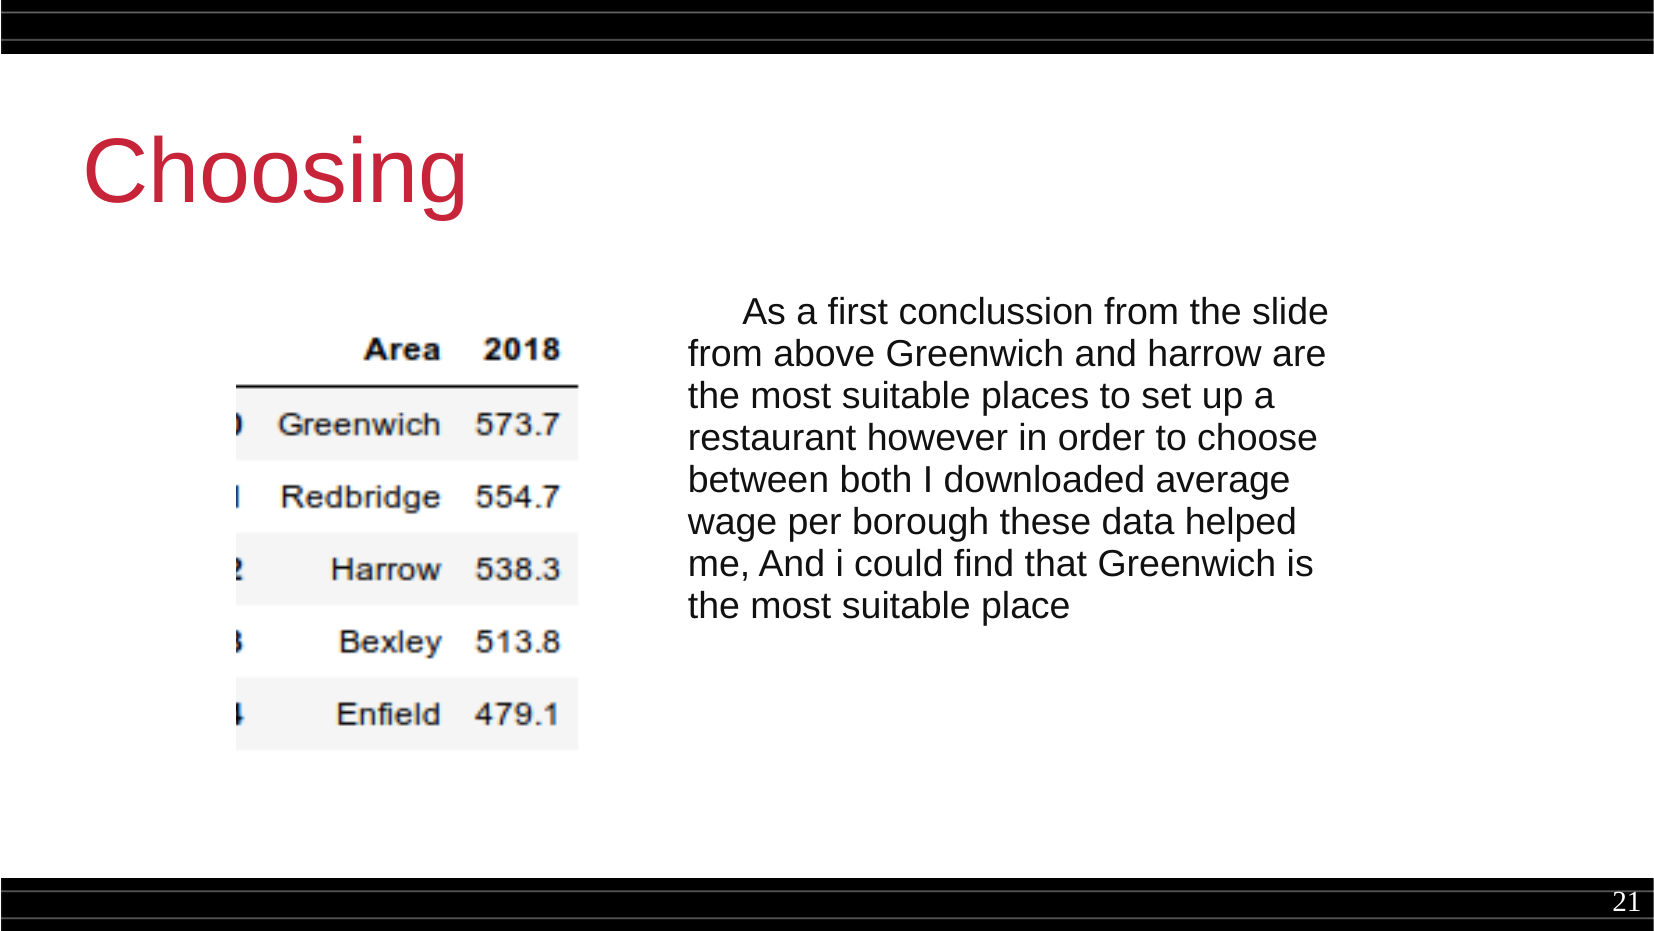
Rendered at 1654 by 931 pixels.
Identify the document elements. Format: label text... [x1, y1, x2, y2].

picture [1, 0, 1654, 54]
title Choosing [82, 92, 1571, 249]
picture [1, 878, 1654, 931]
picture [236, 307, 603, 756]
text_box As As a first conclussion from the slide from above Greenwich and harrow are the most suitable places to set up a restaurant however in order to choose between both I downloaded average wage per borough these data helped me, And i could find that Greenwich is the most suitable place [673, 283, 1359, 635]
